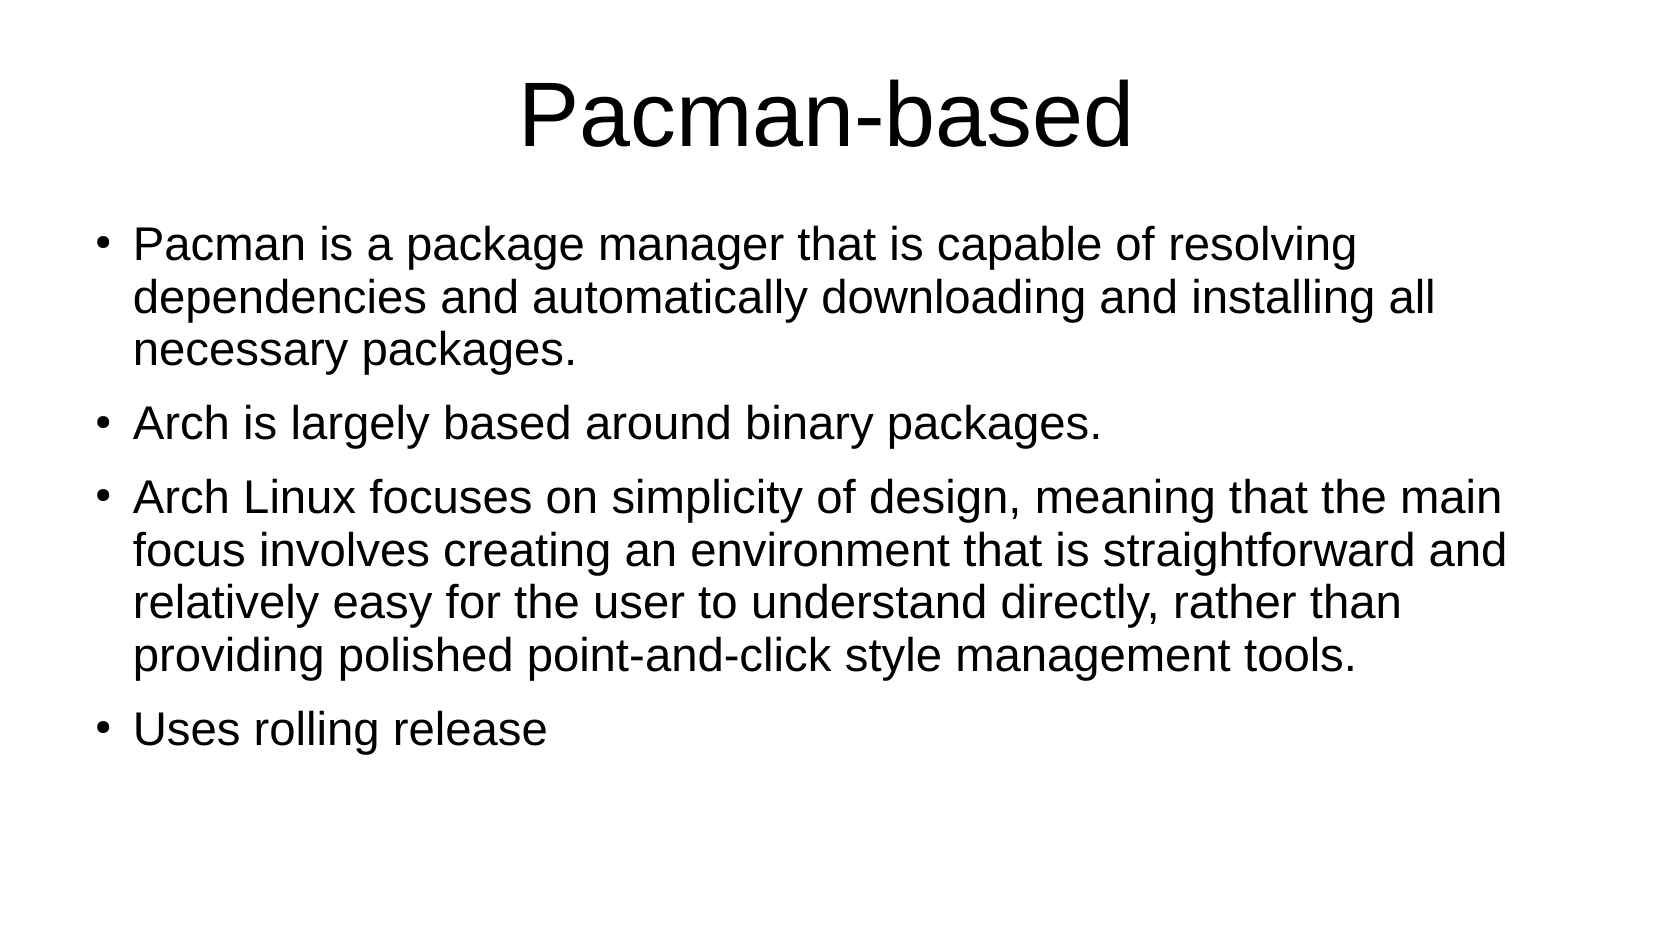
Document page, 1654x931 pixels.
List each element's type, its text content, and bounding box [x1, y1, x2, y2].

list Pacman is a package manager that is capable of resolving dependencies and automatically downloading and installing all necessary packages. Arch is largely based around binary packages. Arch Linux focuses on simplicity of design, meaning that the main focus involves creating an environment that is straightforward and relatively easy for the user to understand directly, rather than providing polished point-and-click style management tools. Uses rolling release [82, 217, 1571, 758]
title Pacman-based [82, 37, 1571, 193]
